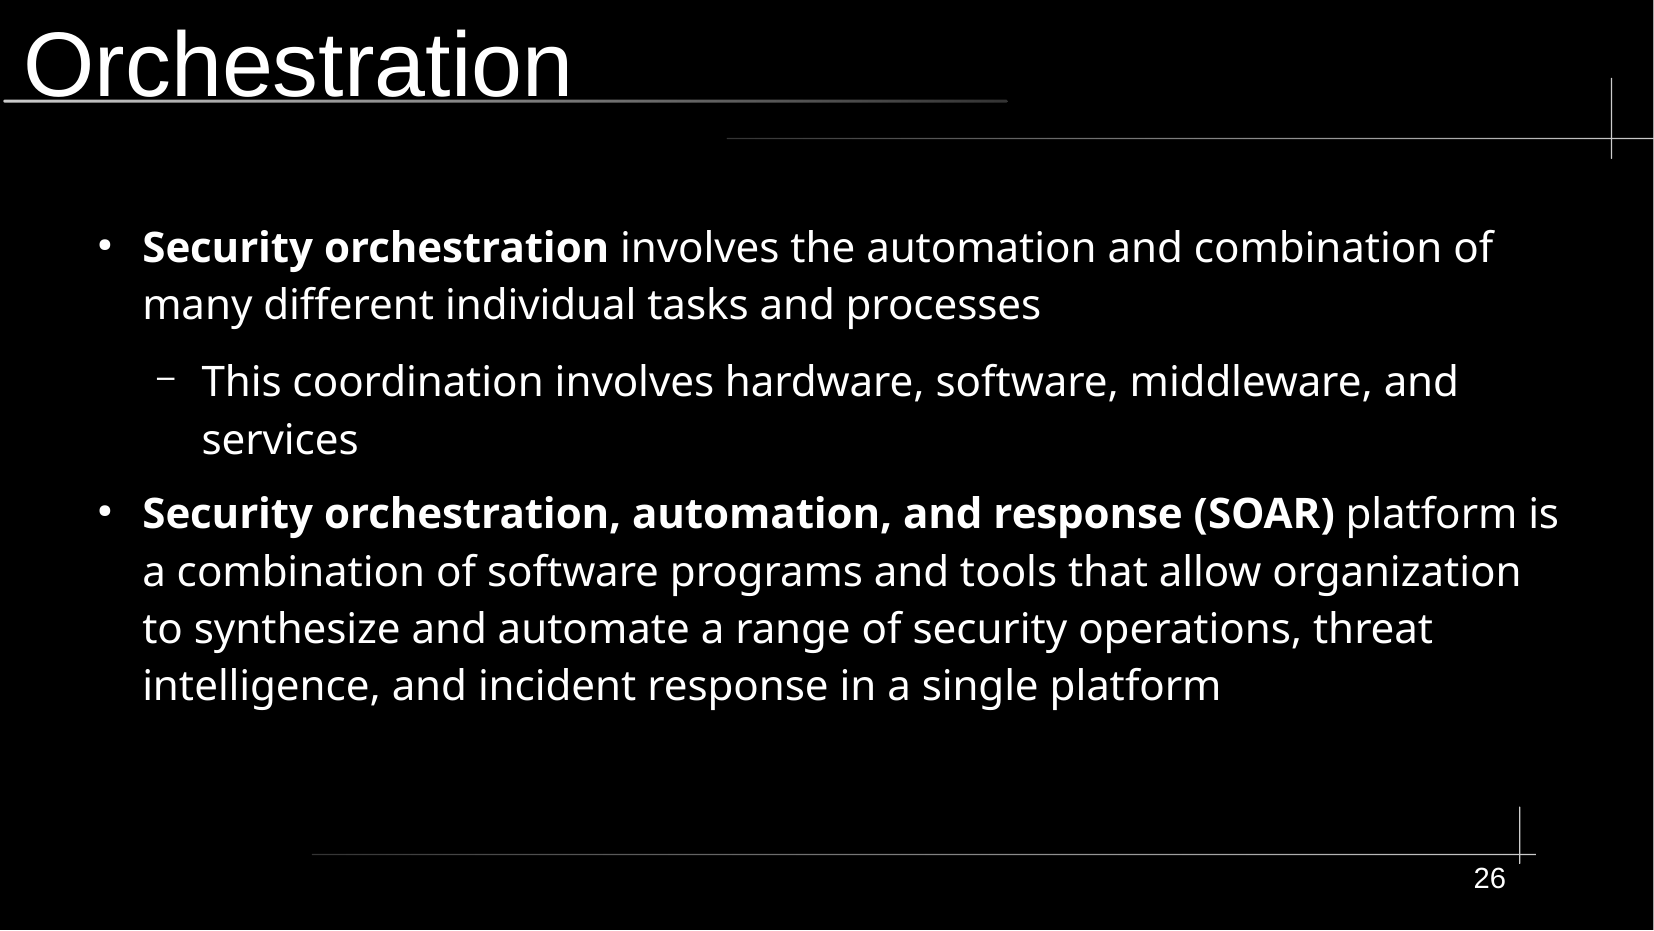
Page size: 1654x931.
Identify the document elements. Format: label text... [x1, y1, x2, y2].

title Orchestration [23, 11, 1589, 119]
list Security orchestration involves the automation and combination of many different individual tasks and processes This coordination involves hardware, software, middleware, and services Security orchestration, automation, and response (SOAR) platform is a combination of software programs and tools that allow organization to synthesize and automate a range of security operations, threat intelligence, and incident response in a single platform [82, 217, 1571, 758]
